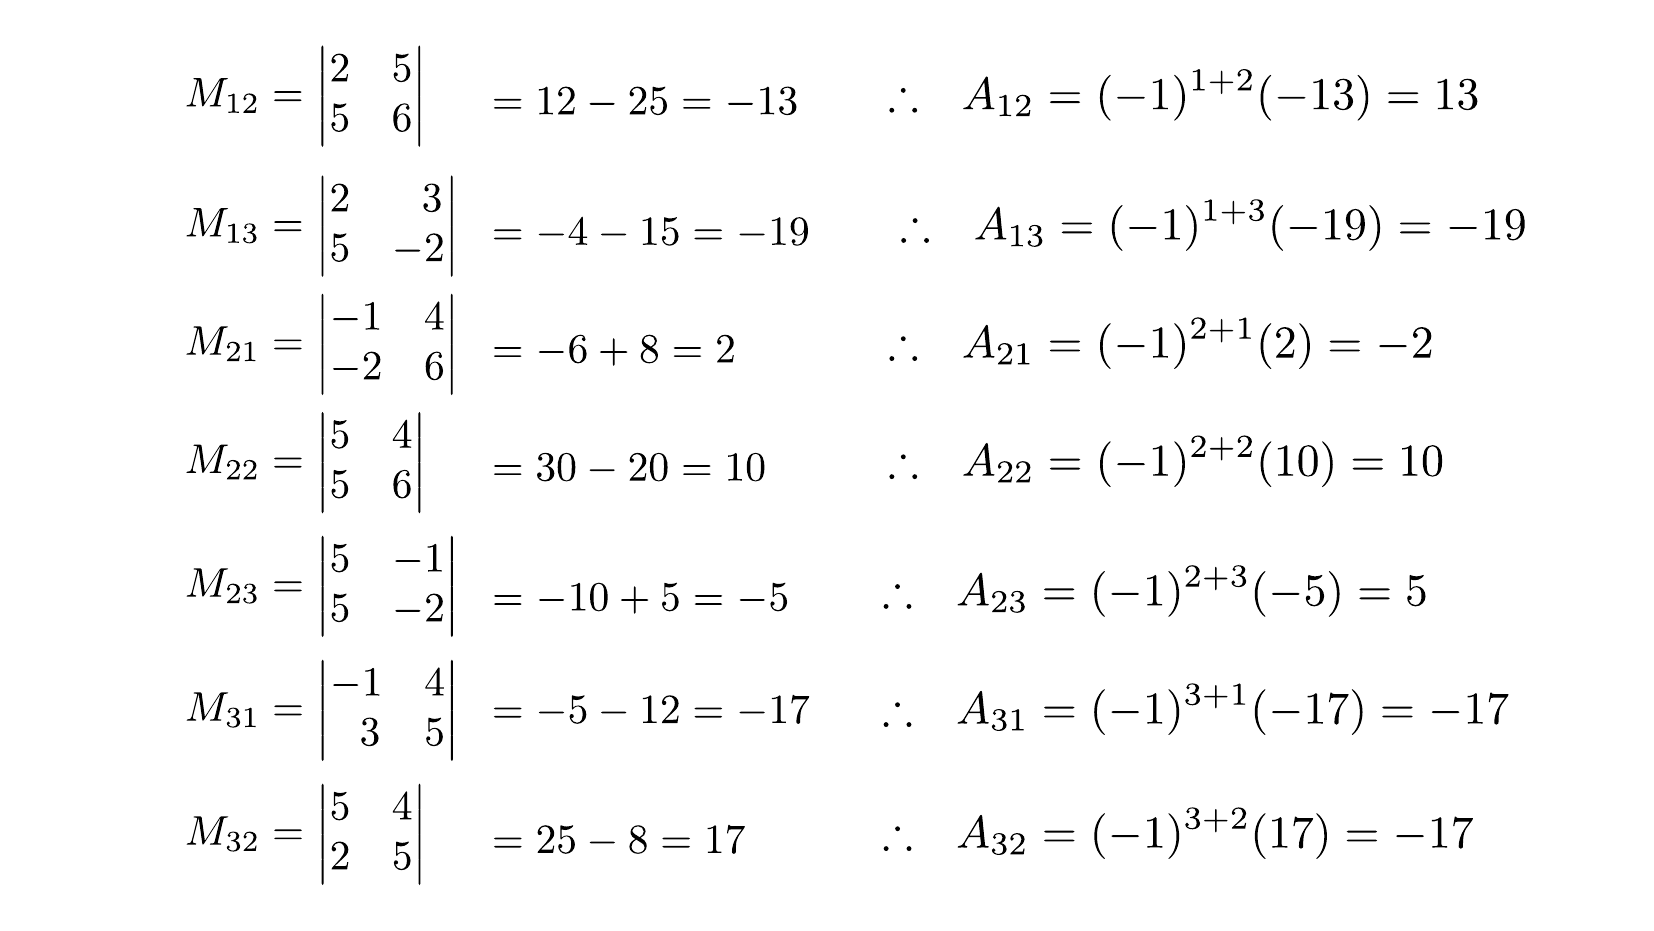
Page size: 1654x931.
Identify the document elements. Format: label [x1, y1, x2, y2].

text_box [186, 411, 421, 514]
text_box [493, 216, 808, 246]
text_box [493, 86, 797, 116]
text_box [883, 565, 1426, 617]
text_box [493, 334, 734, 366]
text_box [186, 293, 453, 396]
text_box [889, 317, 1432, 369]
text_box [493, 582, 788, 614]
text_box [186, 659, 453, 762]
text_box [883, 807, 1473, 859]
text_box [889, 69, 1478, 121]
text_box [493, 452, 765, 482]
text_box [186, 45, 421, 147]
text_box [493, 694, 810, 724]
text_box [186, 535, 453, 638]
text_box [901, 199, 1525, 251]
text_box [186, 175, 453, 277]
text_box [883, 683, 1509, 735]
text_box [493, 824, 745, 854]
text_box [186, 783, 421, 886]
subtitle [47, 47, 1607, 898]
text_box [889, 435, 1443, 488]
